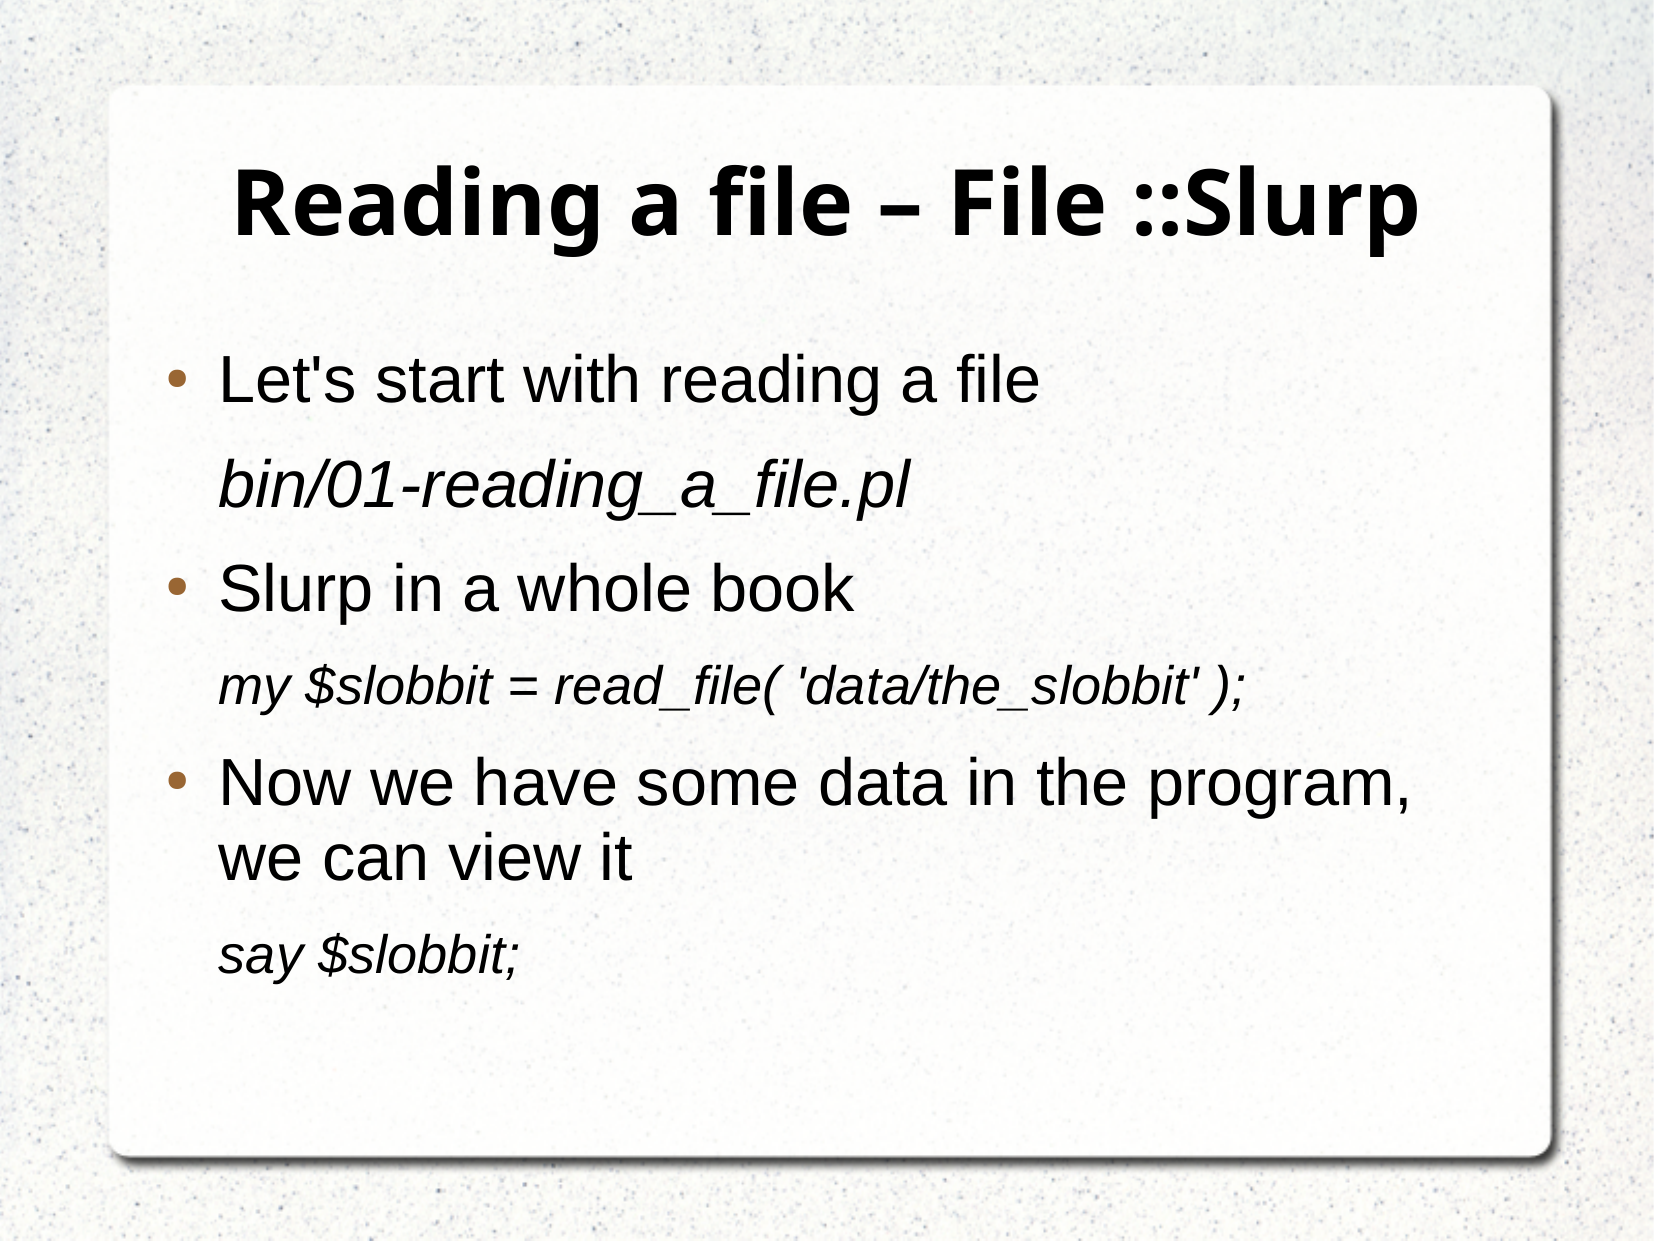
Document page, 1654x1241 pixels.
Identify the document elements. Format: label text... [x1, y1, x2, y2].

picture [0, 0, 1654, 1241]
title Reading a file – File ::Slurp [118, 96, 1536, 304]
list Let's start with reading a file bin/01-reading_a_file.pl Slurp in a whole book my $slobbit = read_file( 'data/the_slobbit' ); Now we have some data in the program, we can view it say $slobbit; [147, 342, 1506, 984]
